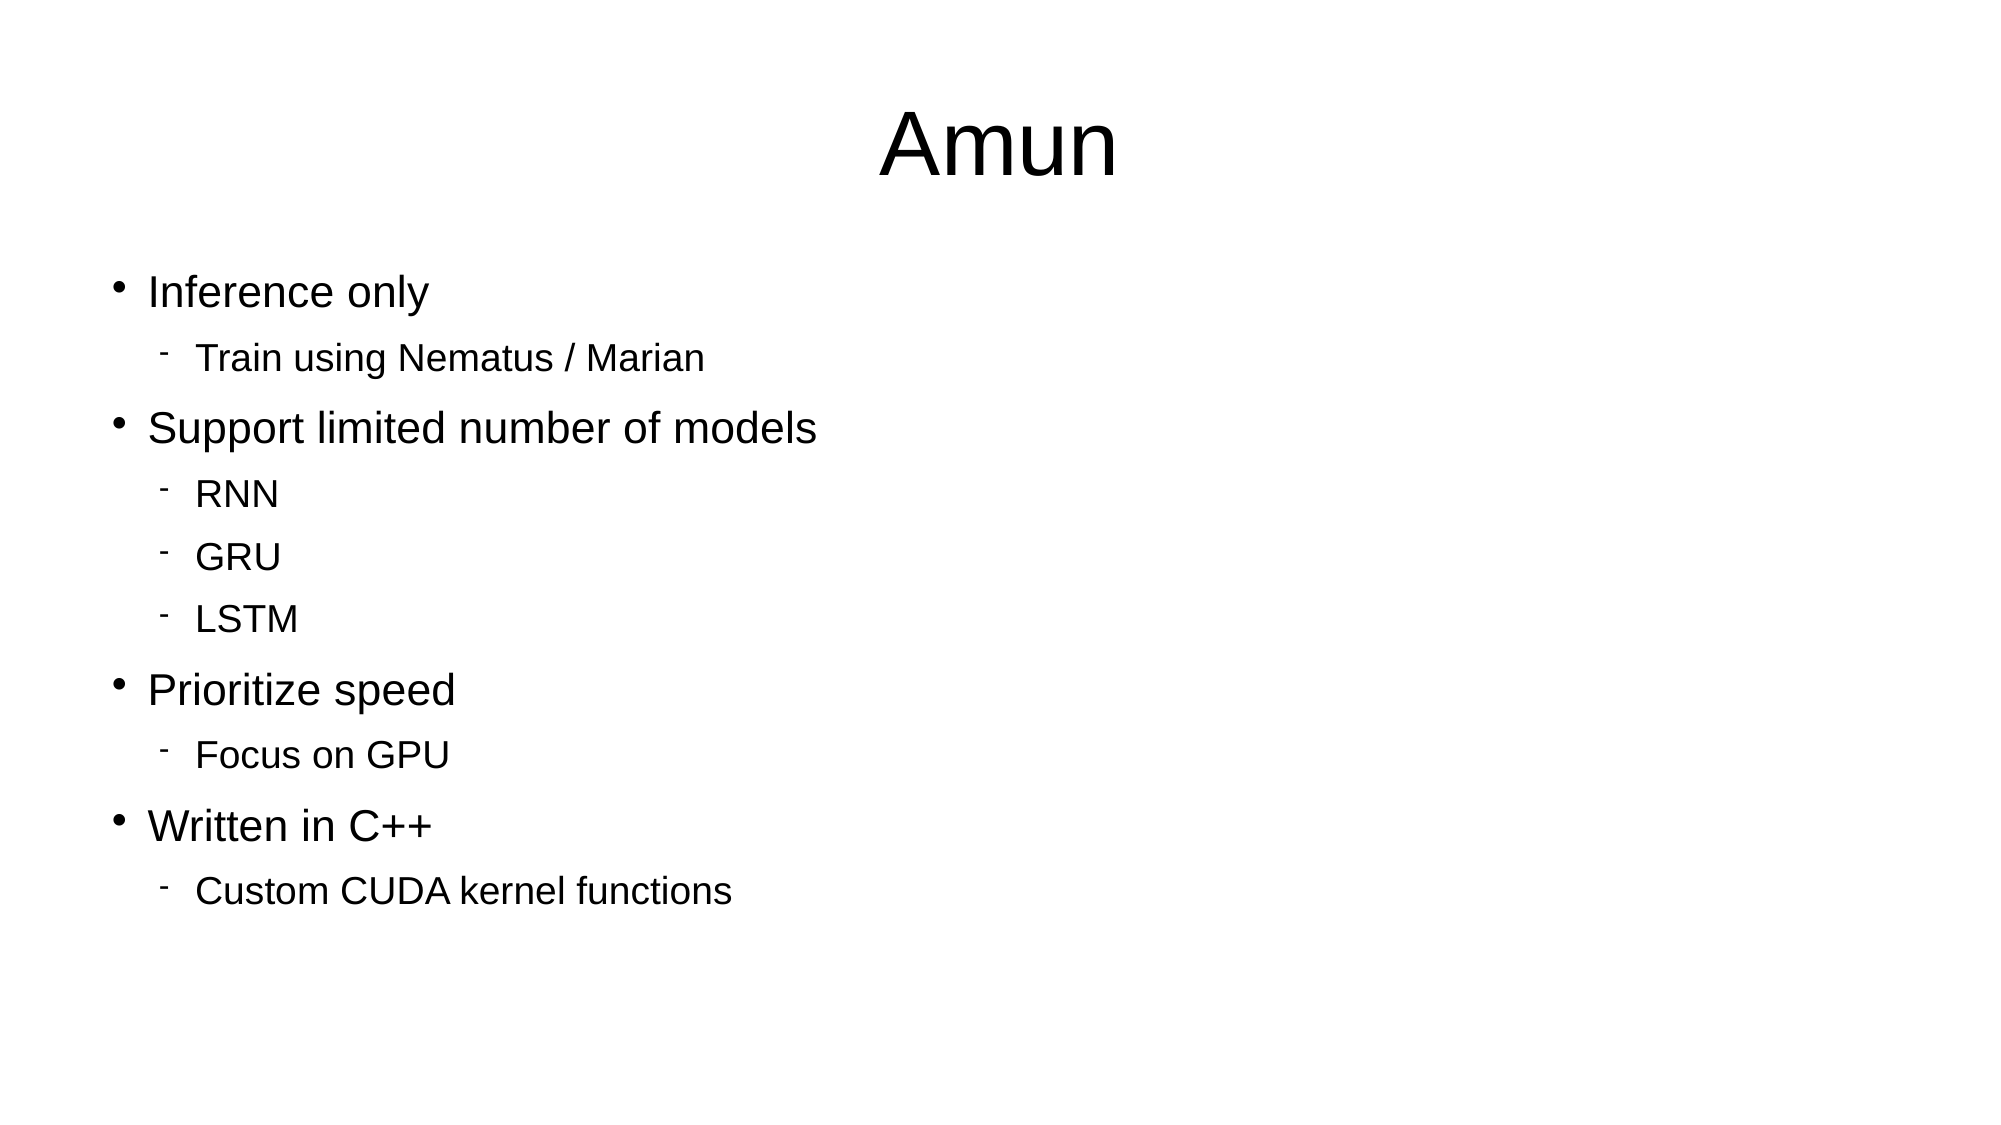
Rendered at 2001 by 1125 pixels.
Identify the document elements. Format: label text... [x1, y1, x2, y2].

text_box Inference only Train using Nematus / Marian Support limited number of models RNN GRU LSTM Prioritize speed Focus on GPU Written in C++ Custom CUDA kernel functions [99, 263, 1900, 916]
text_box Amun [99, 44, 1900, 233]
